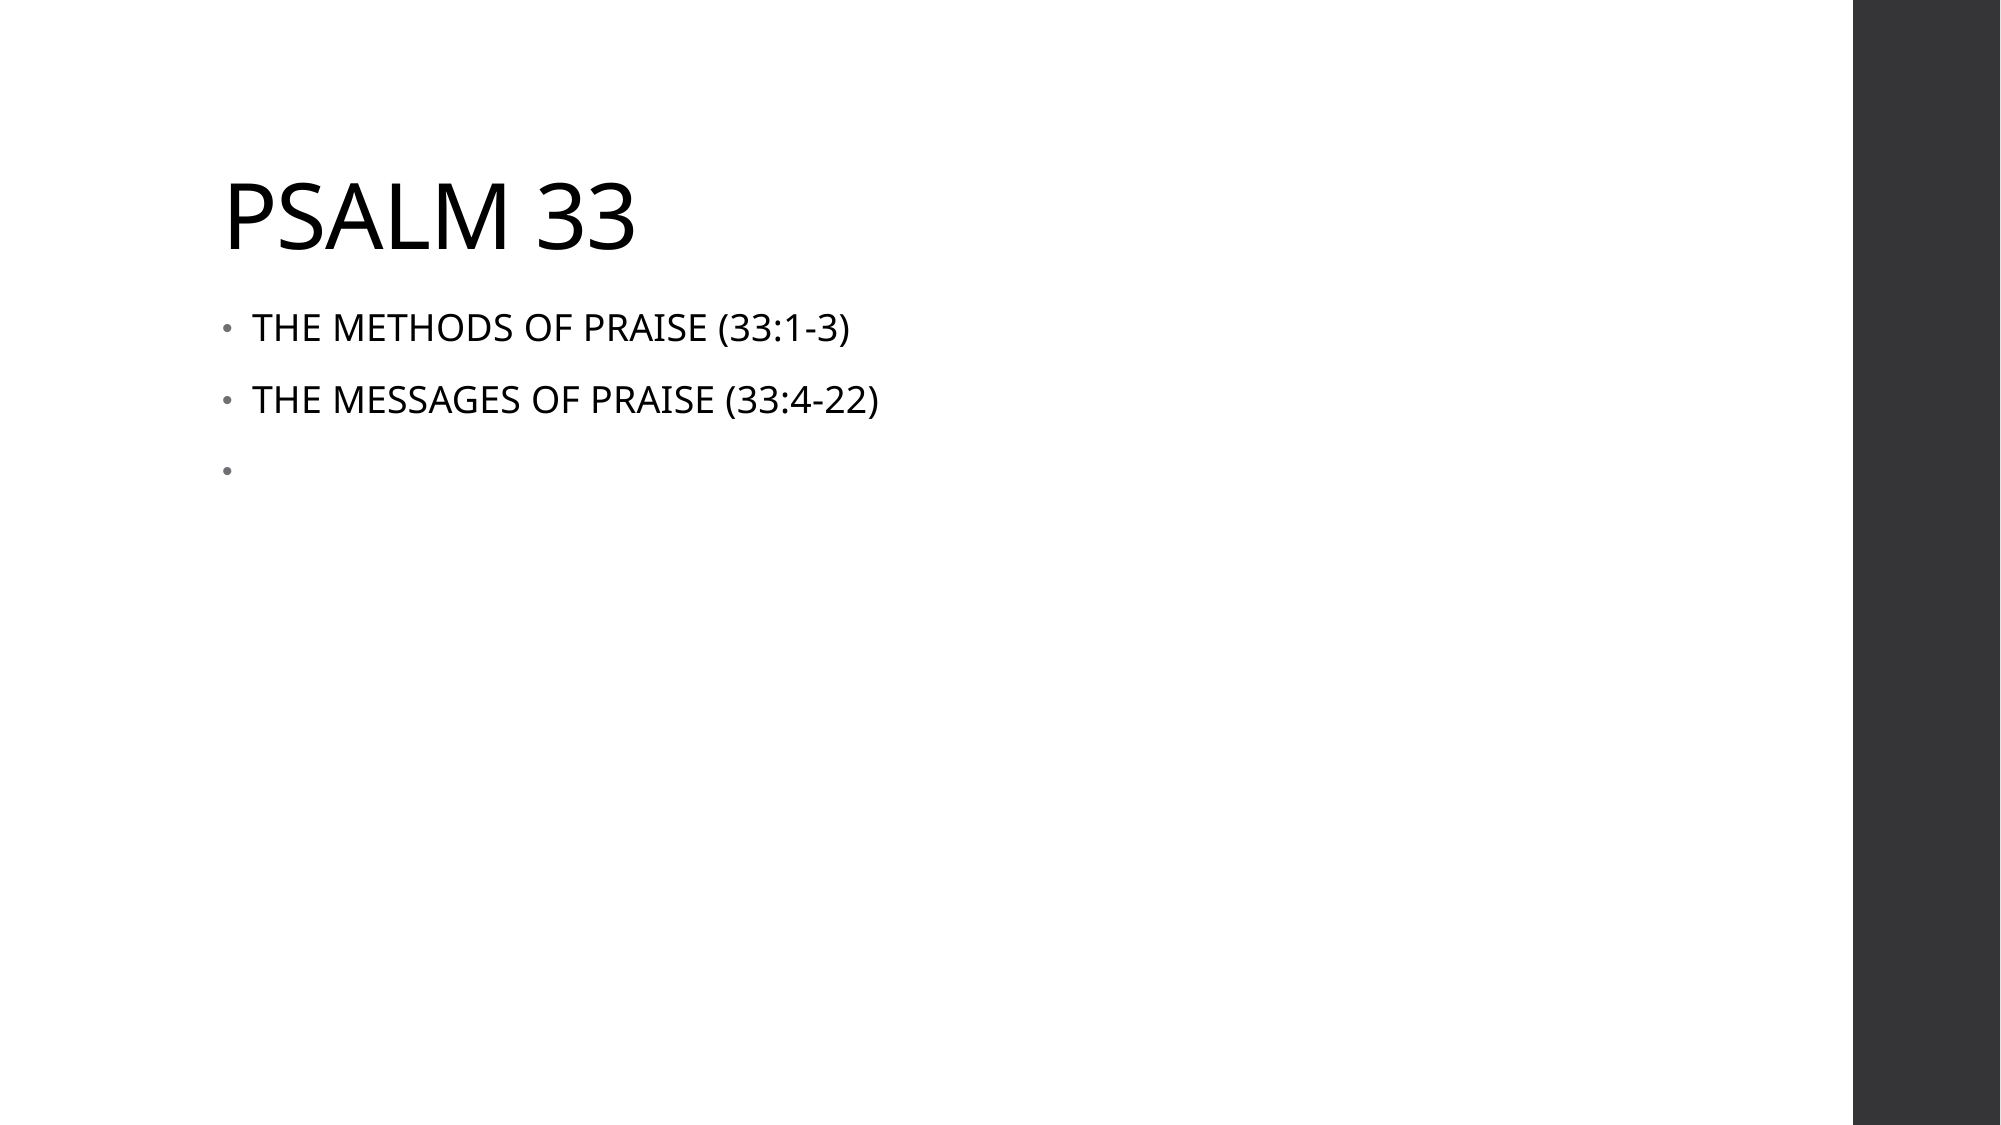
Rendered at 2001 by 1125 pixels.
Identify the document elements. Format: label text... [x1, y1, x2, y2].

list THE METHODS OF PRAISE (33:1-3) THE MESSAGES OF PRAISE (33:4-22) [206, 299, 1617, 1014]
title PSALM 33 [206, 60, 1797, 278]
